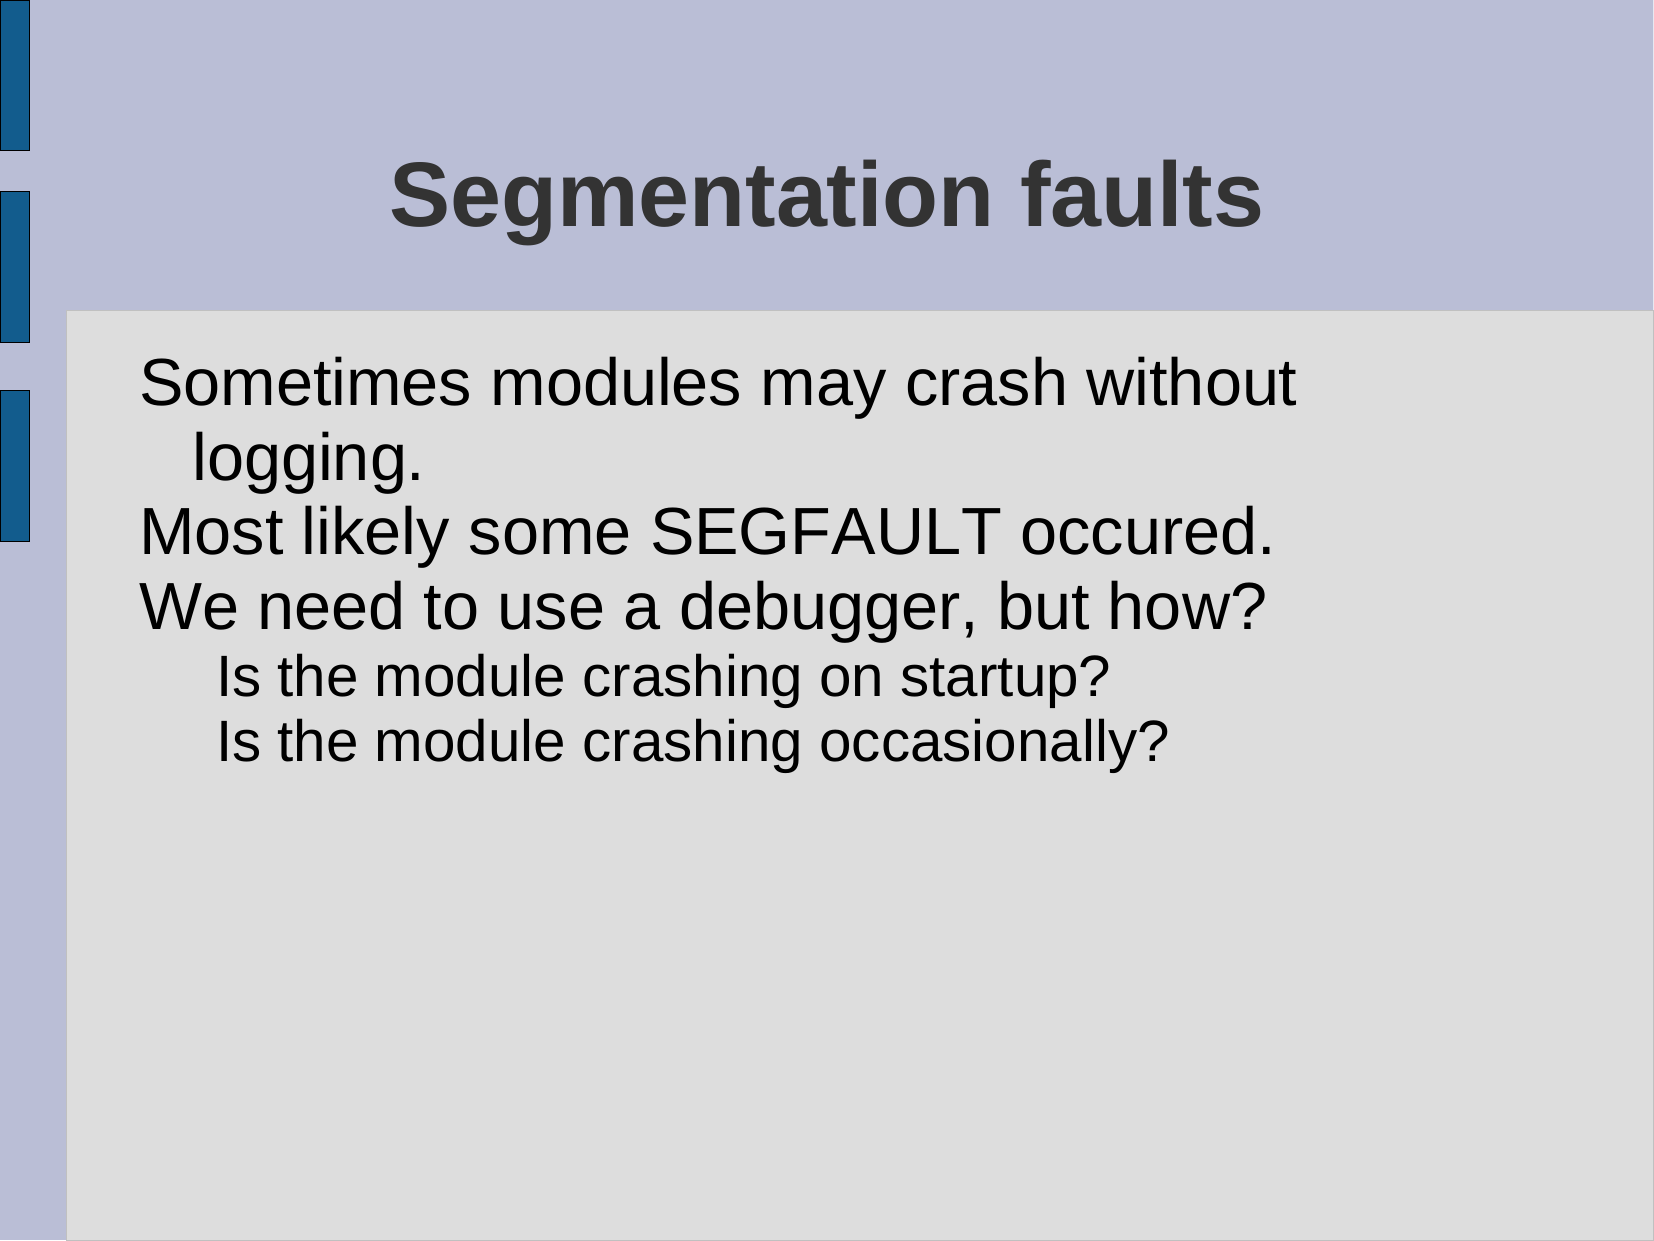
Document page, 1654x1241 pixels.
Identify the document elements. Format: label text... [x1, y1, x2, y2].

list Sometimes modules may crash without logging. Most likely some SEGFAULT occured. We need to use a debugger, but how? Is the module crashing on startup? Is the module crashing occasionally? [121, 344, 1534, 1127]
title Segmentation faults [121, 91, 1534, 299]
